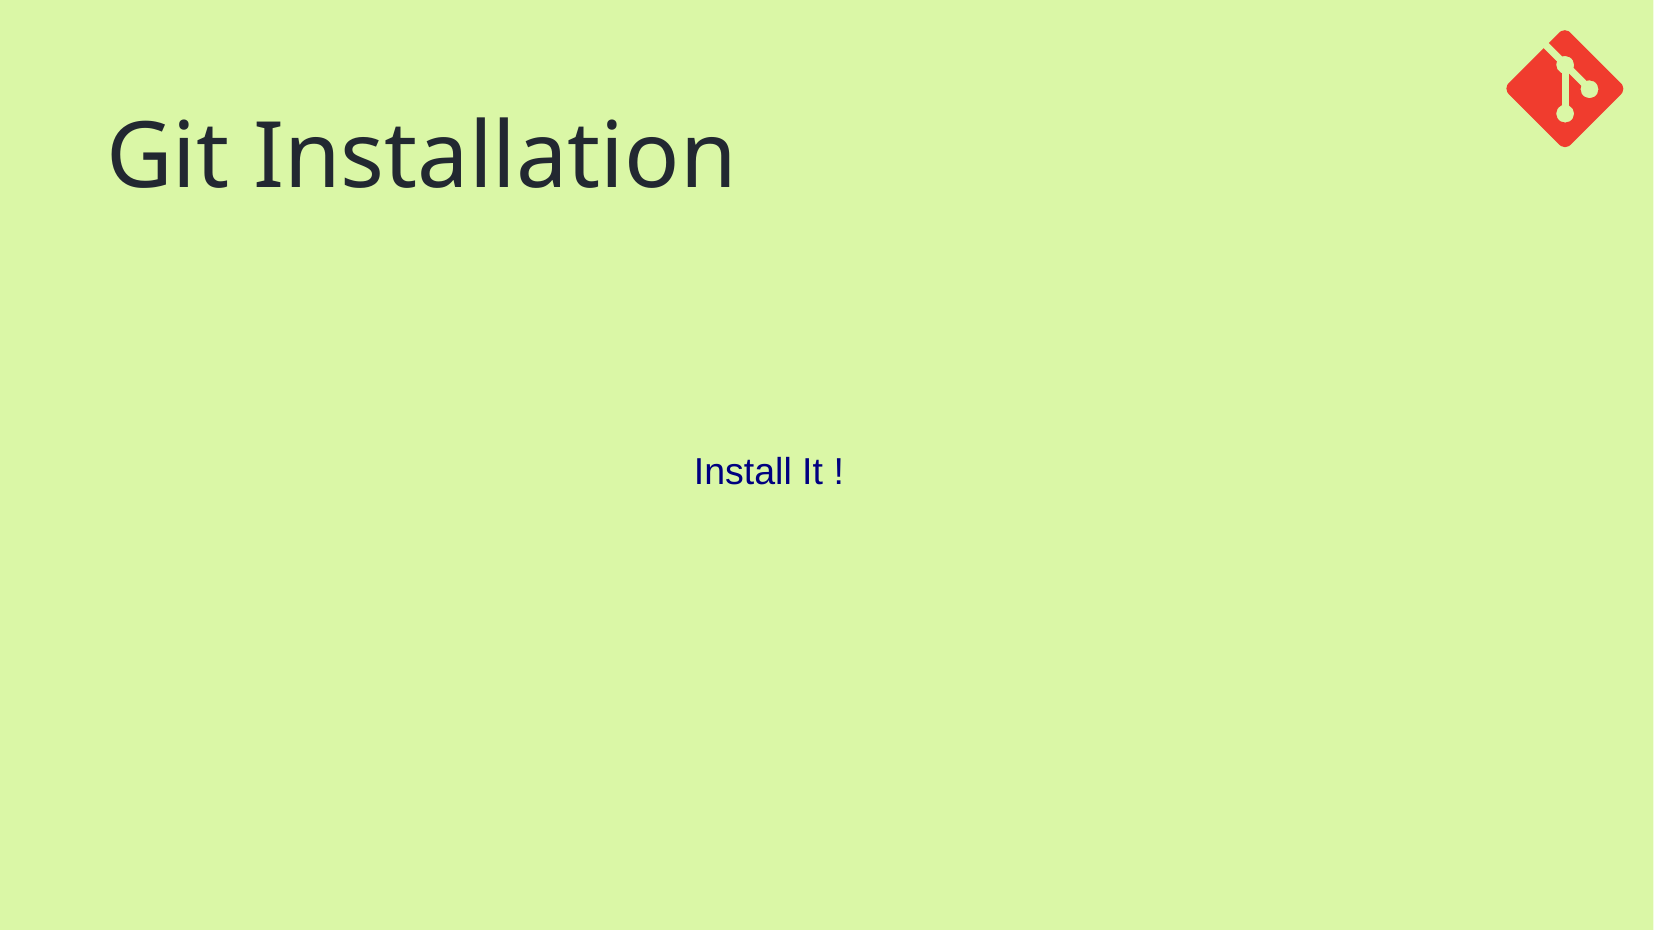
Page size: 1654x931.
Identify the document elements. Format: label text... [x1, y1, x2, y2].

text_box Install It ! [679, 442, 1270, 514]
picture [1505, 29, 1625, 148]
title Git Installation [106, 38, 1412, 266]
